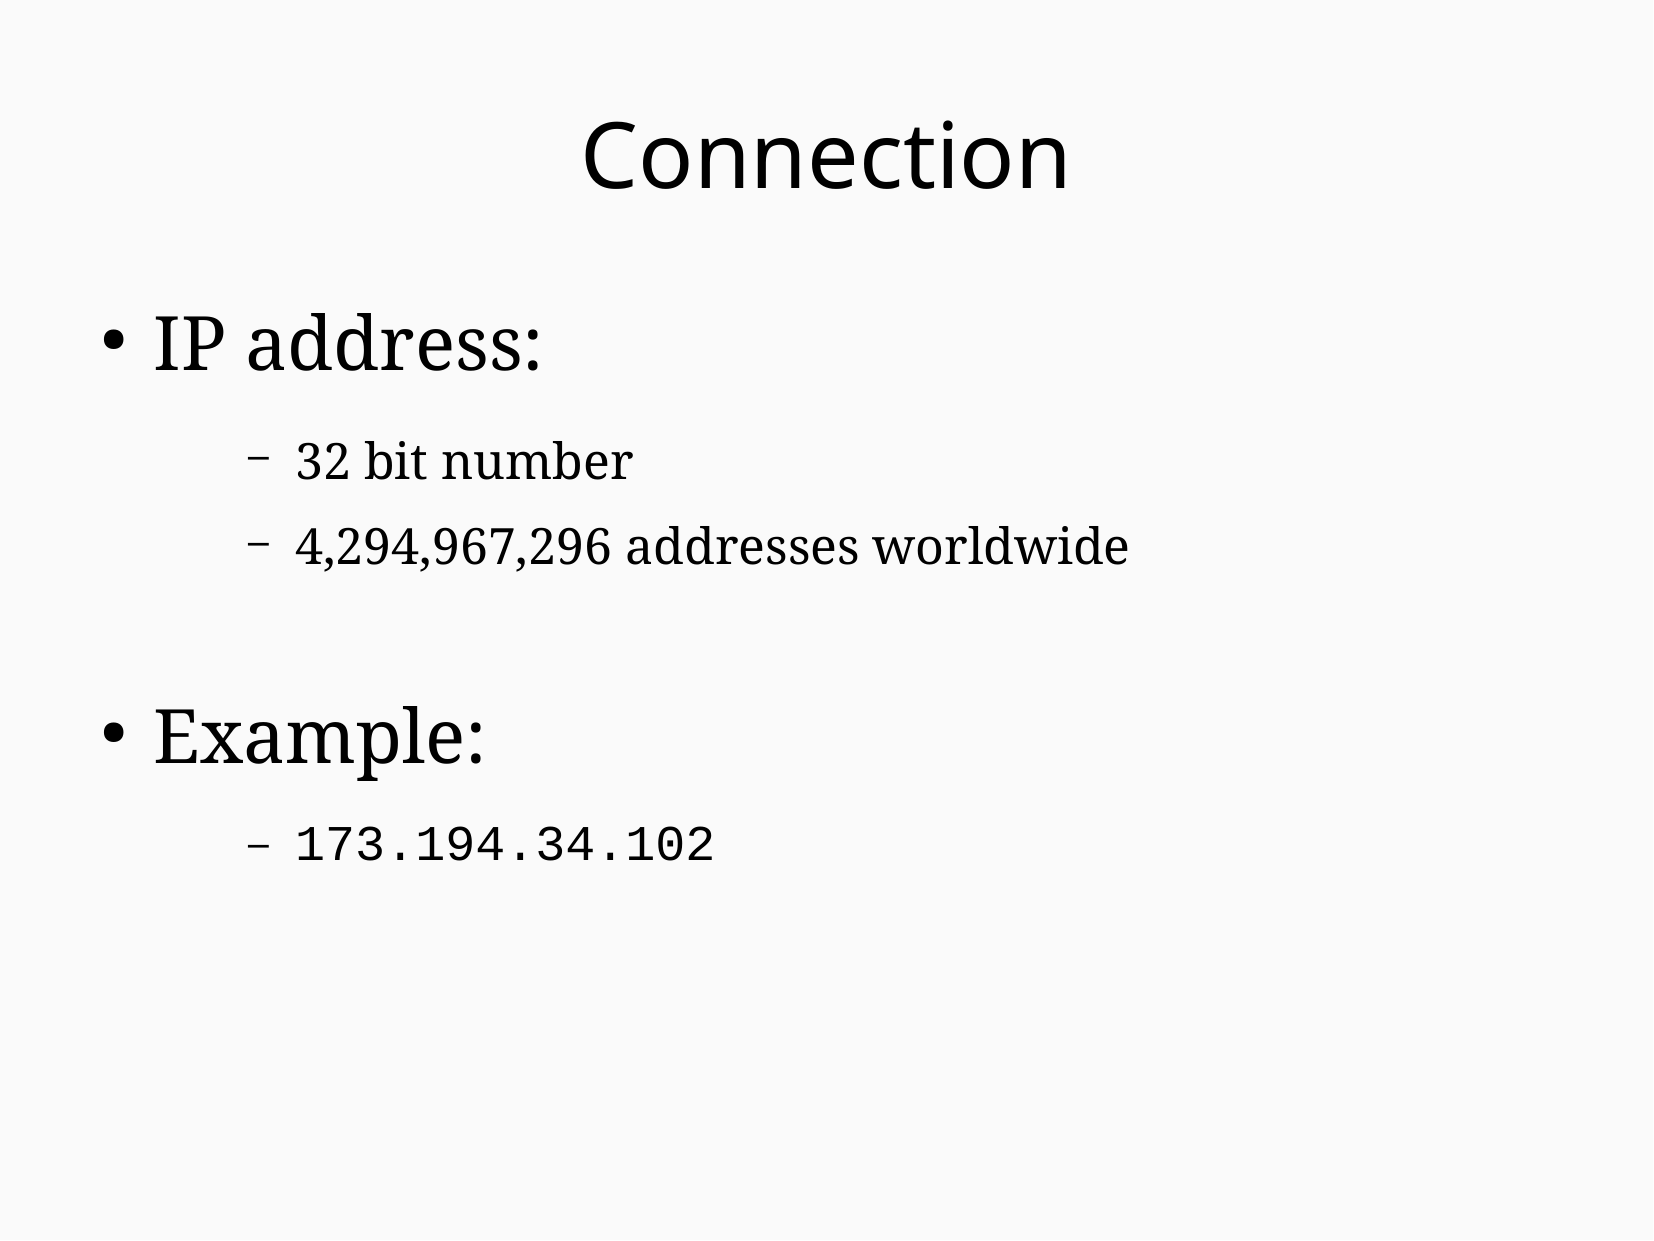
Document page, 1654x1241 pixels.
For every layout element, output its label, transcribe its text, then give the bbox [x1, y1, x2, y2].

list IP address: 32 bit number 4,294,967,296 addresses worldwide Example: 173.194.34.102 [82, 290, 1571, 1010]
title Connection [82, 49, 1571, 257]
